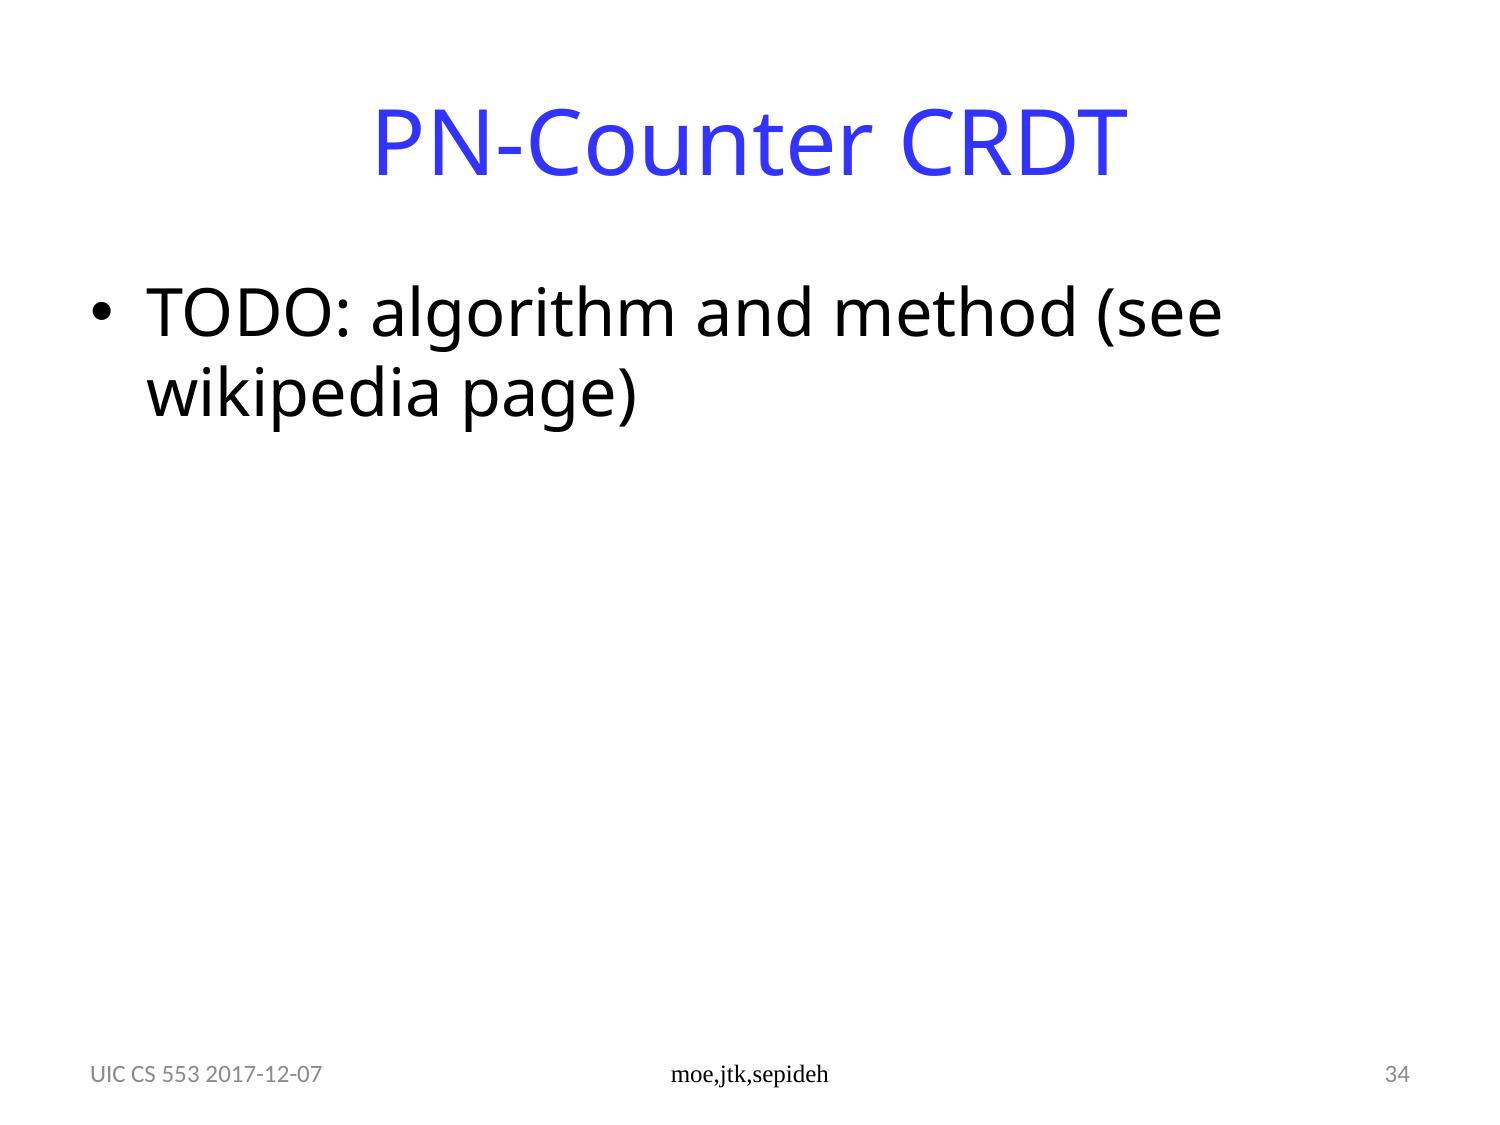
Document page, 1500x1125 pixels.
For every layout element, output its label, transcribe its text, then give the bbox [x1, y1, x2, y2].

title PN-Counter CRDT [75, 45, 1425, 233]
list TODO: algorithm and method (see wikipedia page) [75, 262, 1425, 1005]
